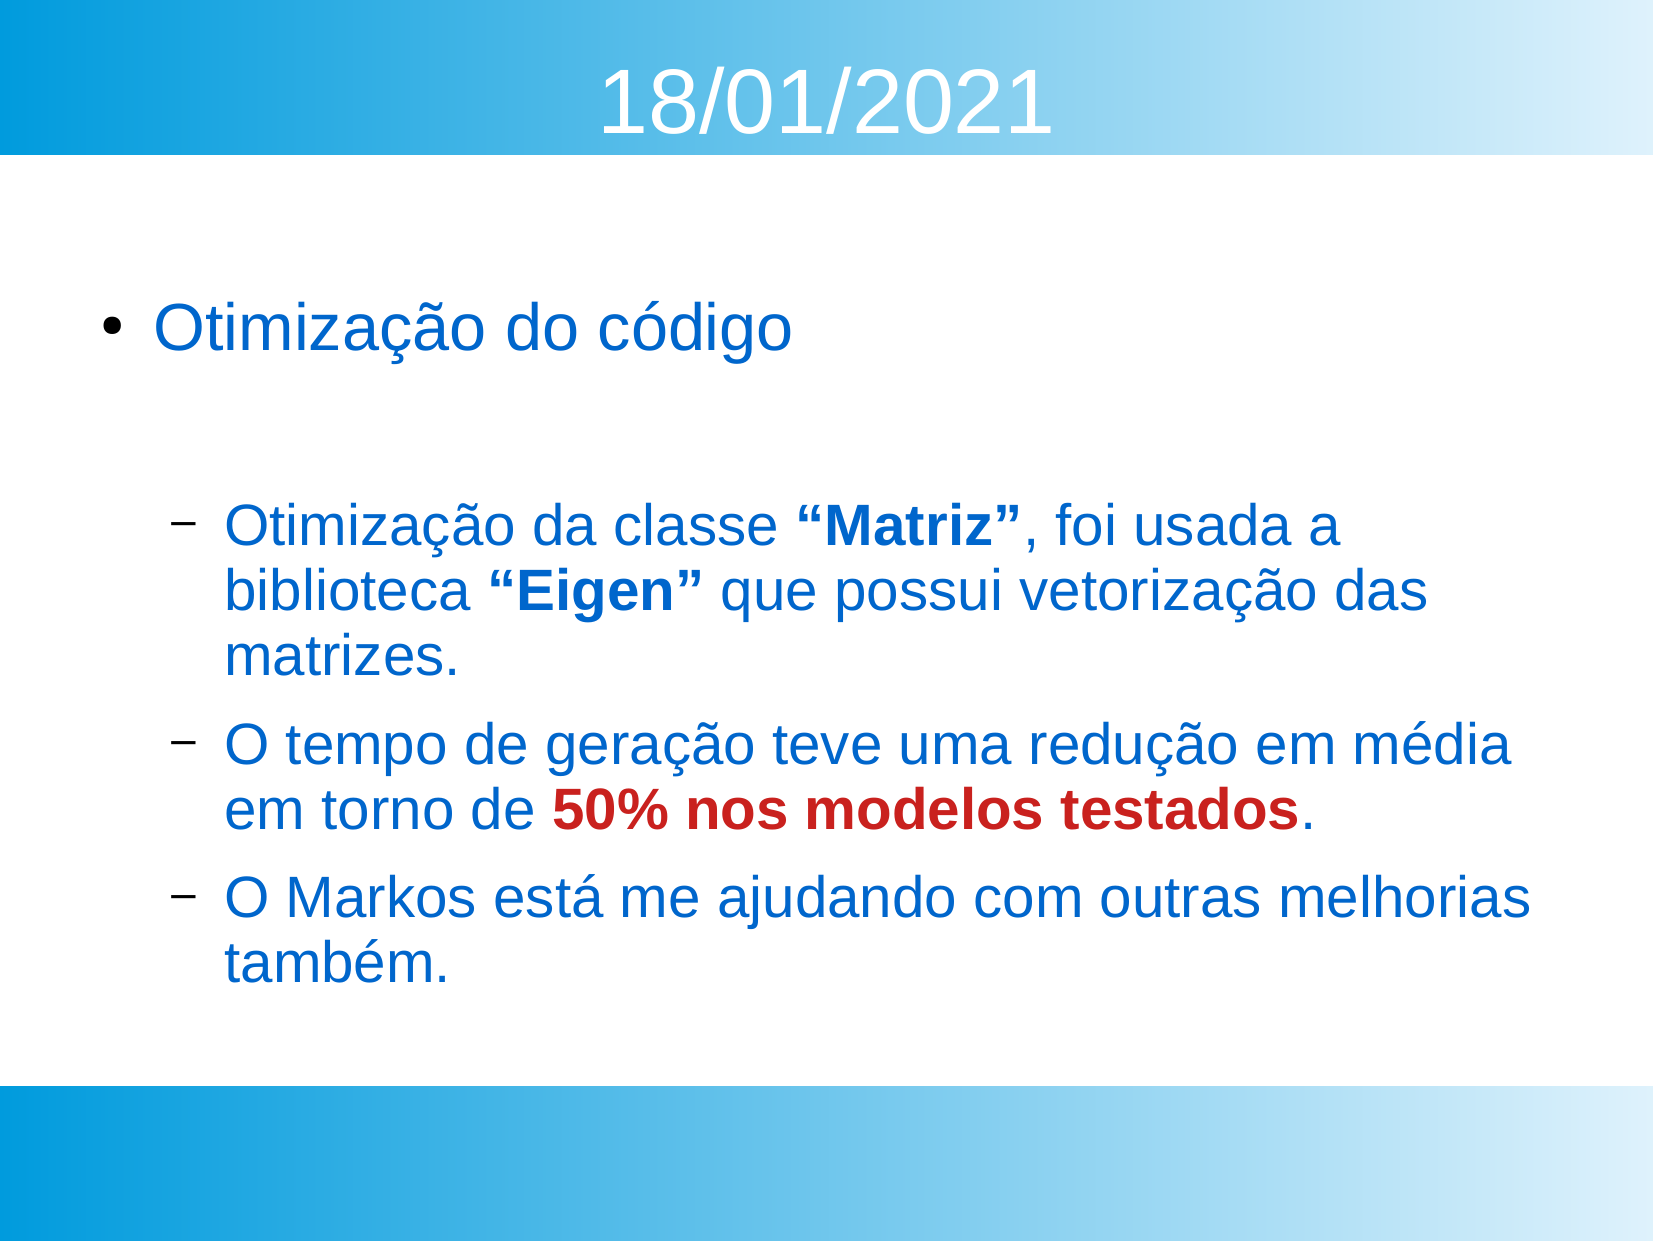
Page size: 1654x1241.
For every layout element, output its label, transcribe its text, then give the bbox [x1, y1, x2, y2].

list Otimização do código Otimização da classe “Matriz”, foi usada a biblioteca “Eigen” que possui vetorização das matrizes. O tempo de geração teve uma redução em média em torno de 50% nos modelos testados. O Markos está me ajudando com outras melhorias também. [82, 290, 1571, 1010]
title 18/01/2021 [82, 49, 1571, 155]
